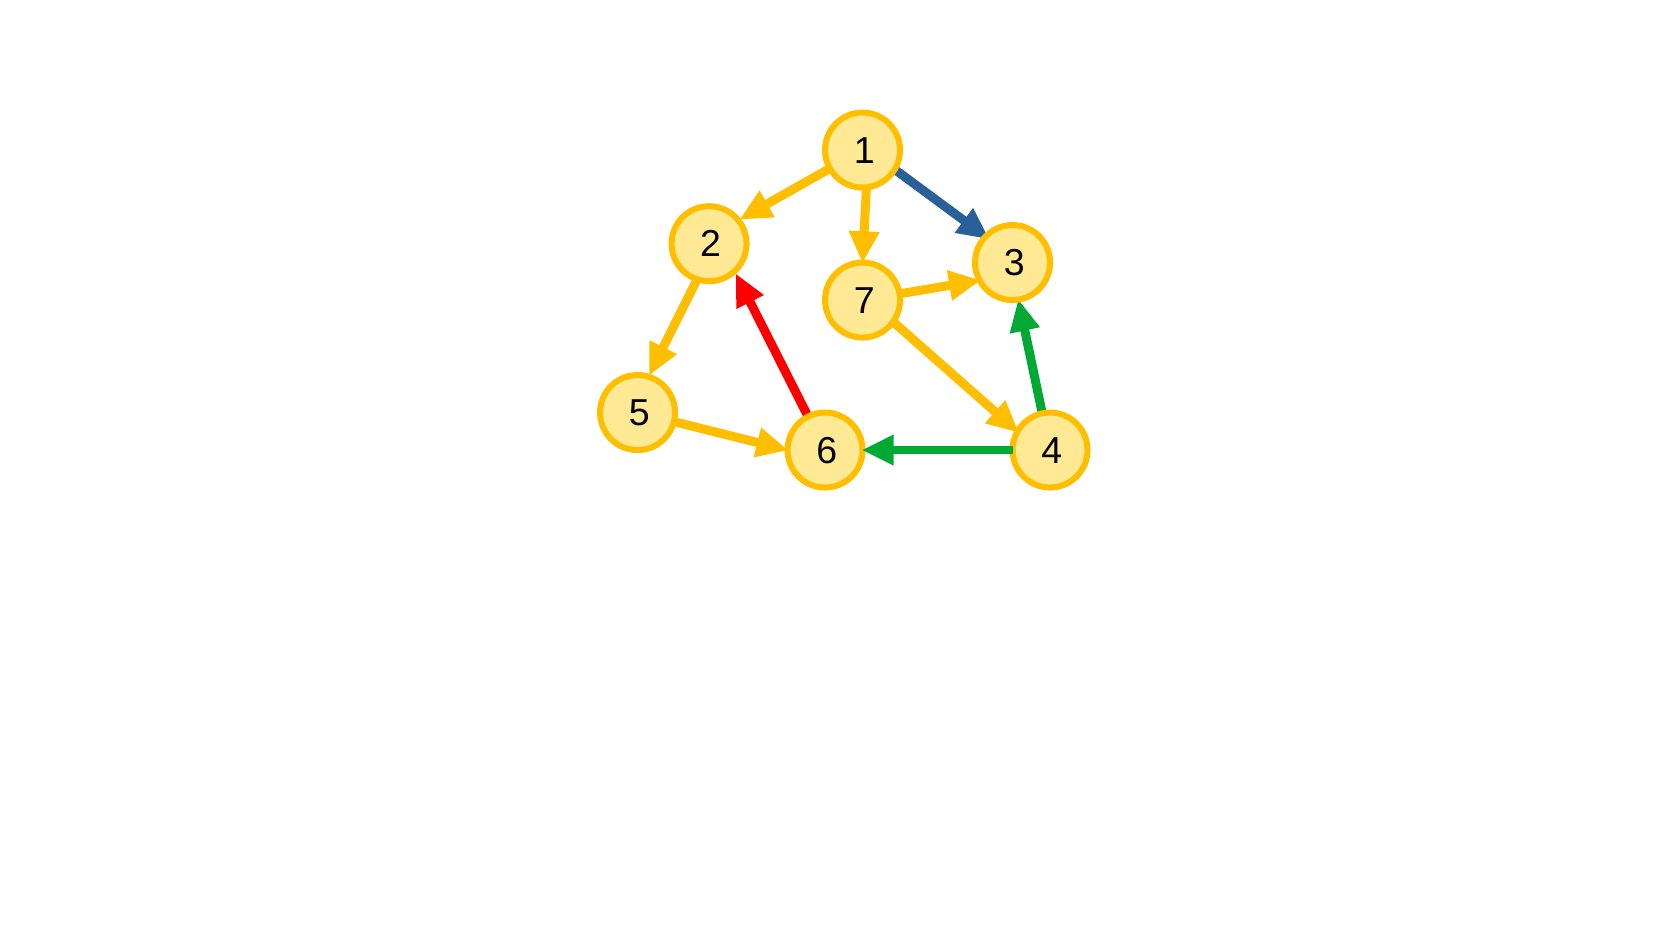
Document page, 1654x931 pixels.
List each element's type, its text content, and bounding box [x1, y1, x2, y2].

text_box 5 [600, 375, 676, 451]
text_box 3 [975, 225, 1051, 301]
text_box 2 [671, 206, 747, 282]
text_box 4 [1012, 412, 1088, 488]
text_box 7 [825, 262, 901, 338]
text_box 1 [825, 112, 901, 188]
text_box 6 [787, 412, 863, 488]
